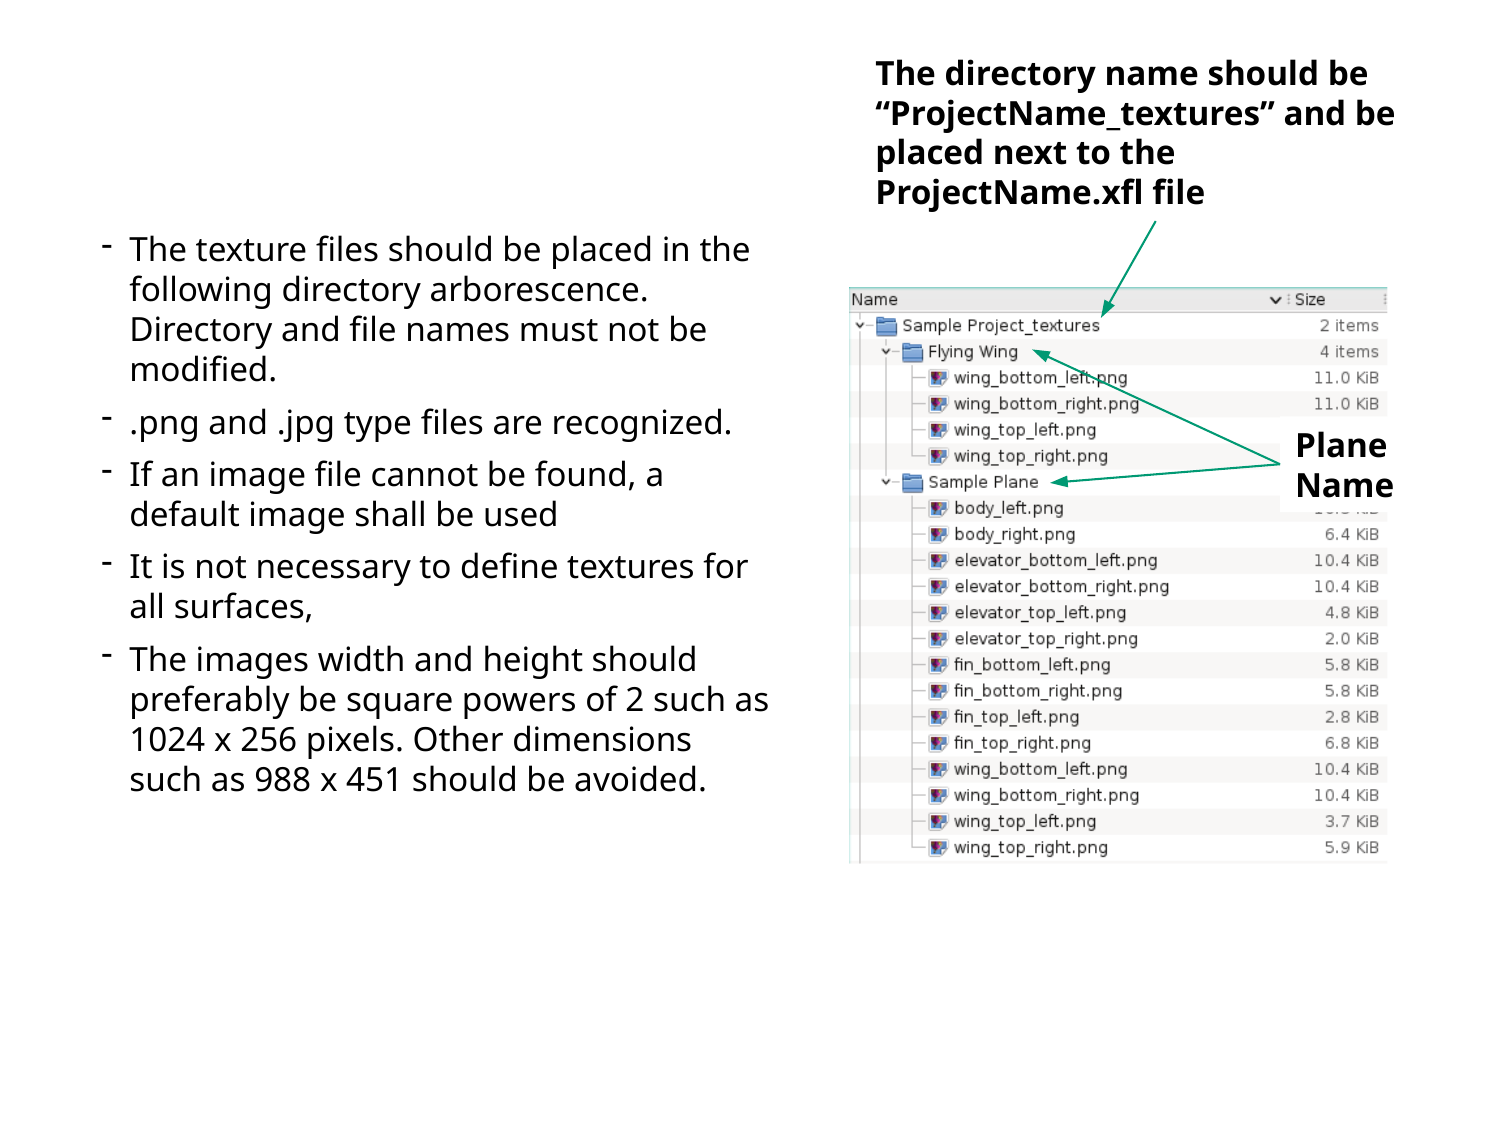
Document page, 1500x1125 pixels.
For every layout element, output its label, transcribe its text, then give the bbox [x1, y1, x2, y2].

text_box The texture files should be placed in the following directory arborescence. Directory and file names must not be modified. .png and .jpg type files are recognized. If an image file cannot be found, a default image shall be used It is not necessary to define textures for all surfaces, The images width and height should preferably be square powers of 2 such as 1024 x 256 pixels. Other dimensions such as 988 x 451 should be avoided. [57, 221, 789, 886]
picture [849, 287, 1390, 865]
text_box Plane Name [1280, 416, 1451, 513]
text_box The directory name should be “ProjectName_textures” and be placed next to the ProjectName.xfl file [860, 44, 1451, 222]
